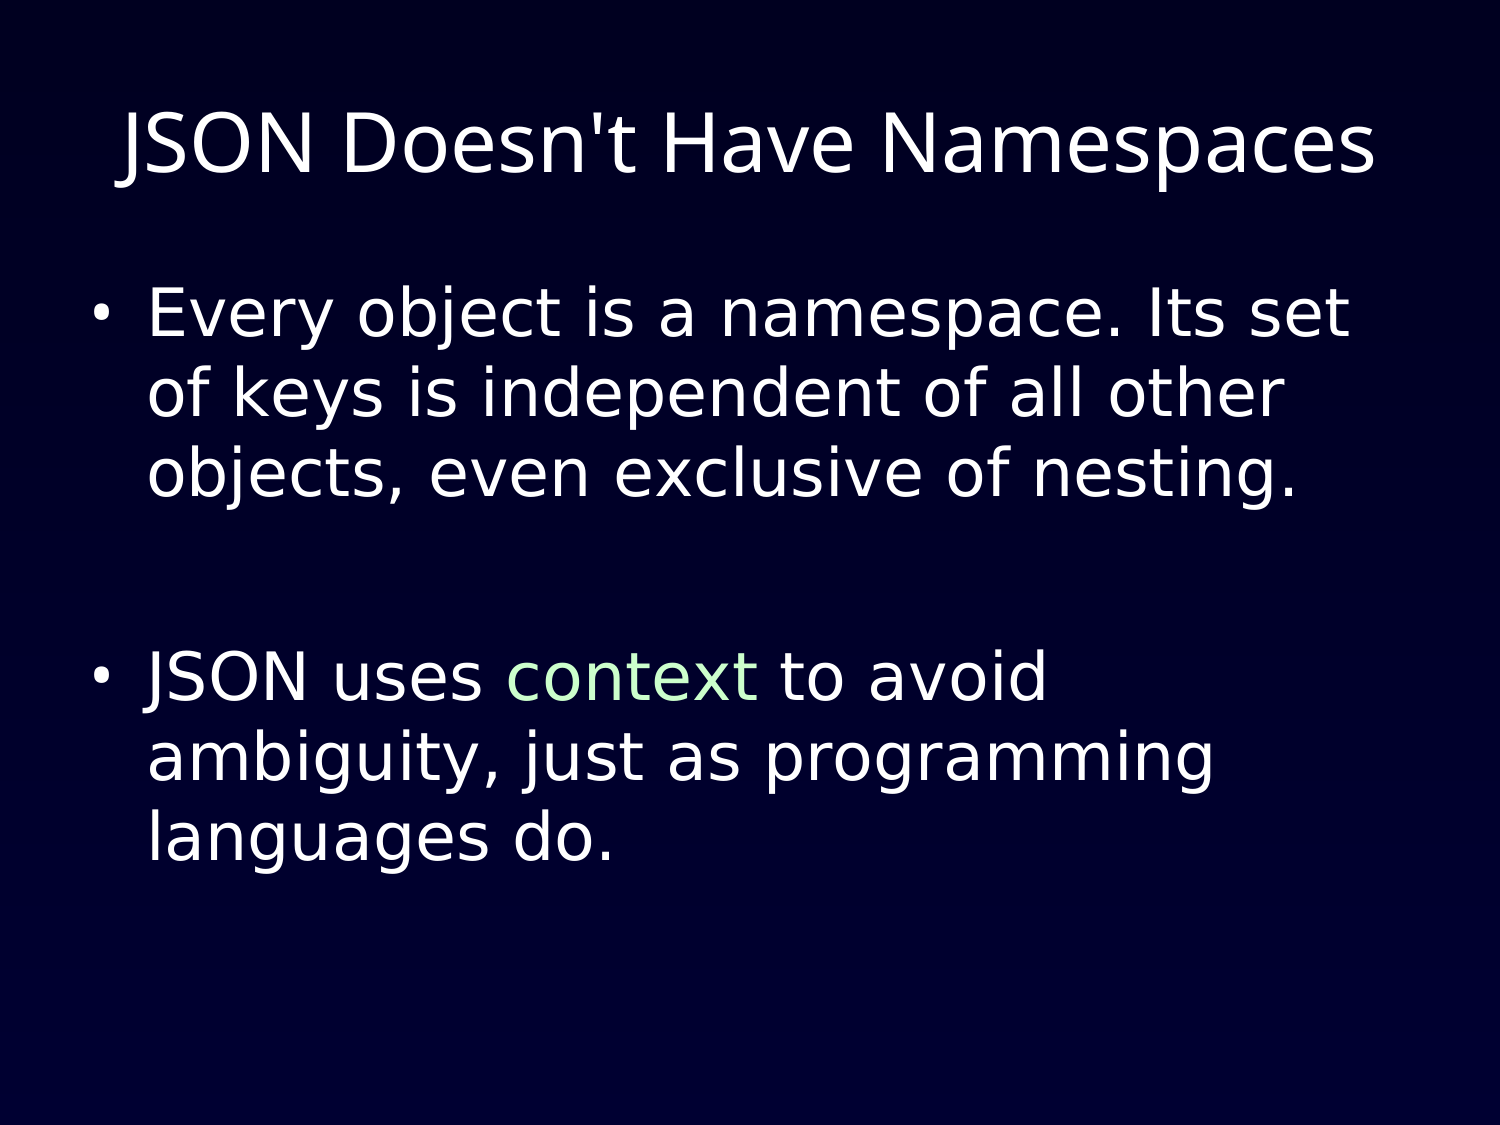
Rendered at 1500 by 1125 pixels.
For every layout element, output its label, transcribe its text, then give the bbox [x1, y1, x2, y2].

list Every object is a namespace. Its set of keys is independent of all other objects, even exclusive of nesting. JSON uses context to avoid ambiguity, just as programming languages do. [75, 262, 1426, 1101]
title JSON Doesn't Have Namespaces [75, 45, 1426, 233]
